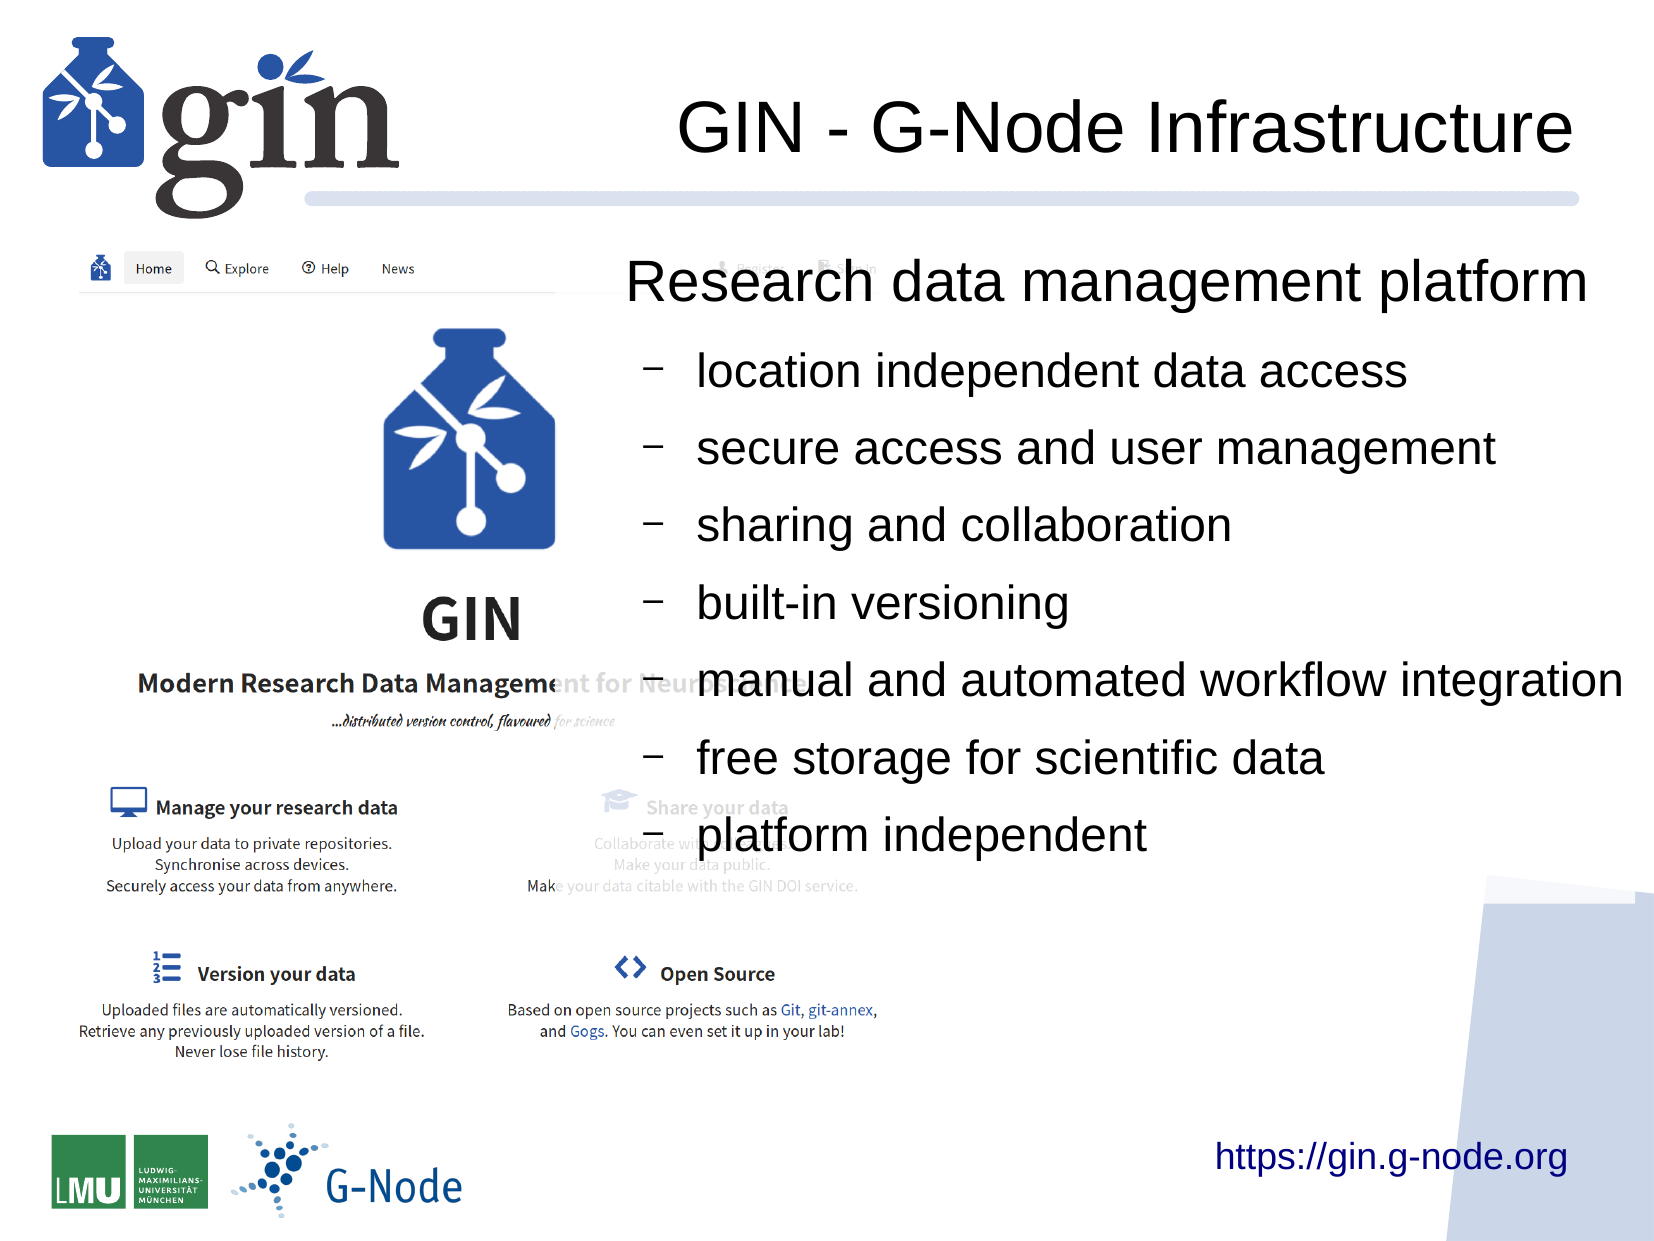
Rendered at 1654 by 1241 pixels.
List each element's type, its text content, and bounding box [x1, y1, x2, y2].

picture [33, 30, 409, 224]
text_box https://gin.g-node.org [1200, 1128, 1625, 1186]
text_box GIN - G-Node Infrastructure [87, 30, 1576, 226]
list Research data management platform location independent data access secure access and user management sharing and collaboration built-in versioning manual and automated workflow integration free storage for scientific data platform independent [554, 248, 1636, 904]
picture [72, 245, 884, 1066]
picture [230, 1123, 467, 1219]
